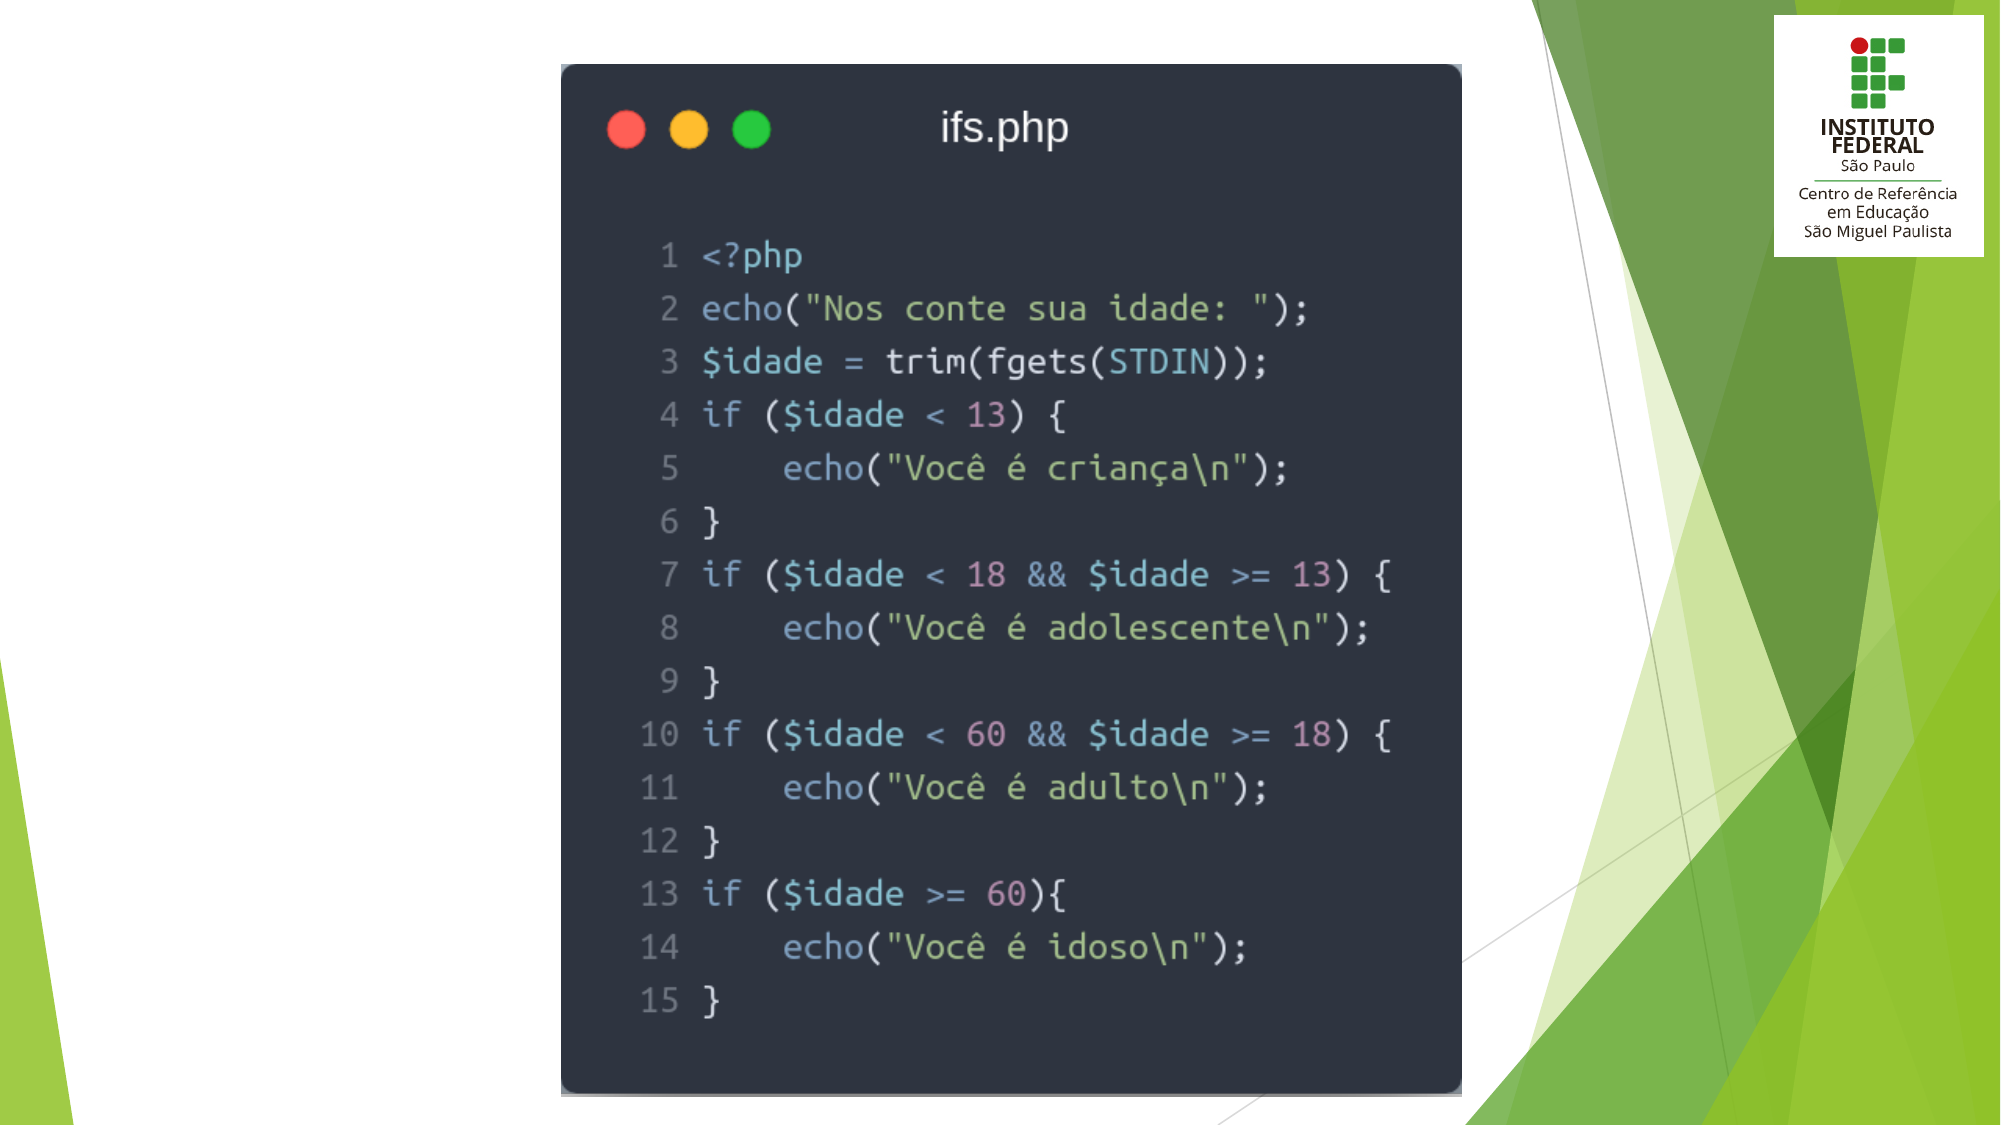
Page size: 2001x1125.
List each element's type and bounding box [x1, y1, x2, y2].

picture [1774, 15, 1984, 257]
picture [561, 64, 1462, 1097]
